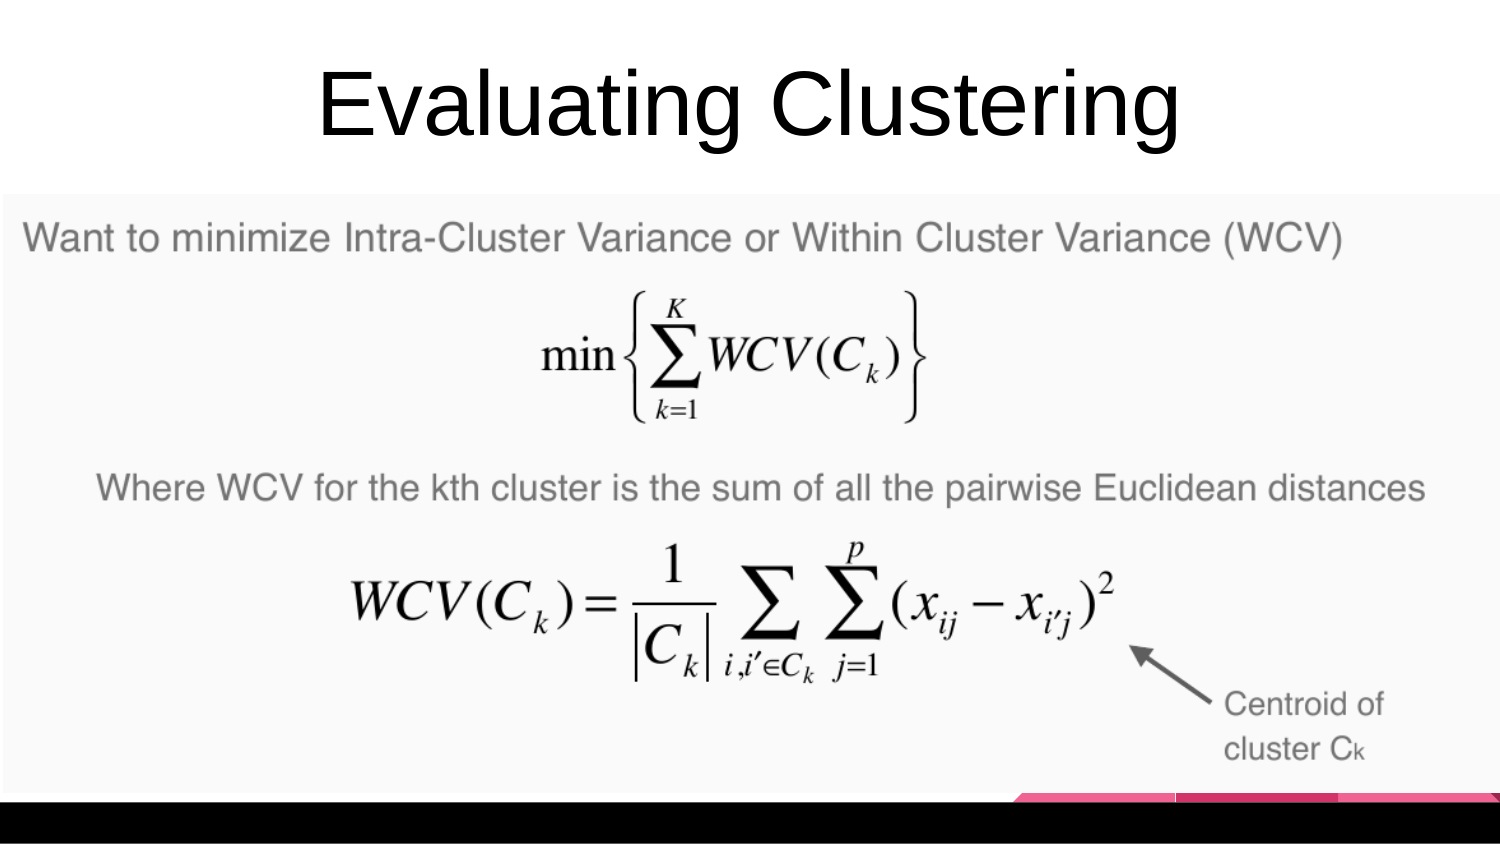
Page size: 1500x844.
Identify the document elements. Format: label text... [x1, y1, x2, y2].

title Evaluating Clustering [75, 33, 1425, 175]
picture [3, 194, 1500, 793]
